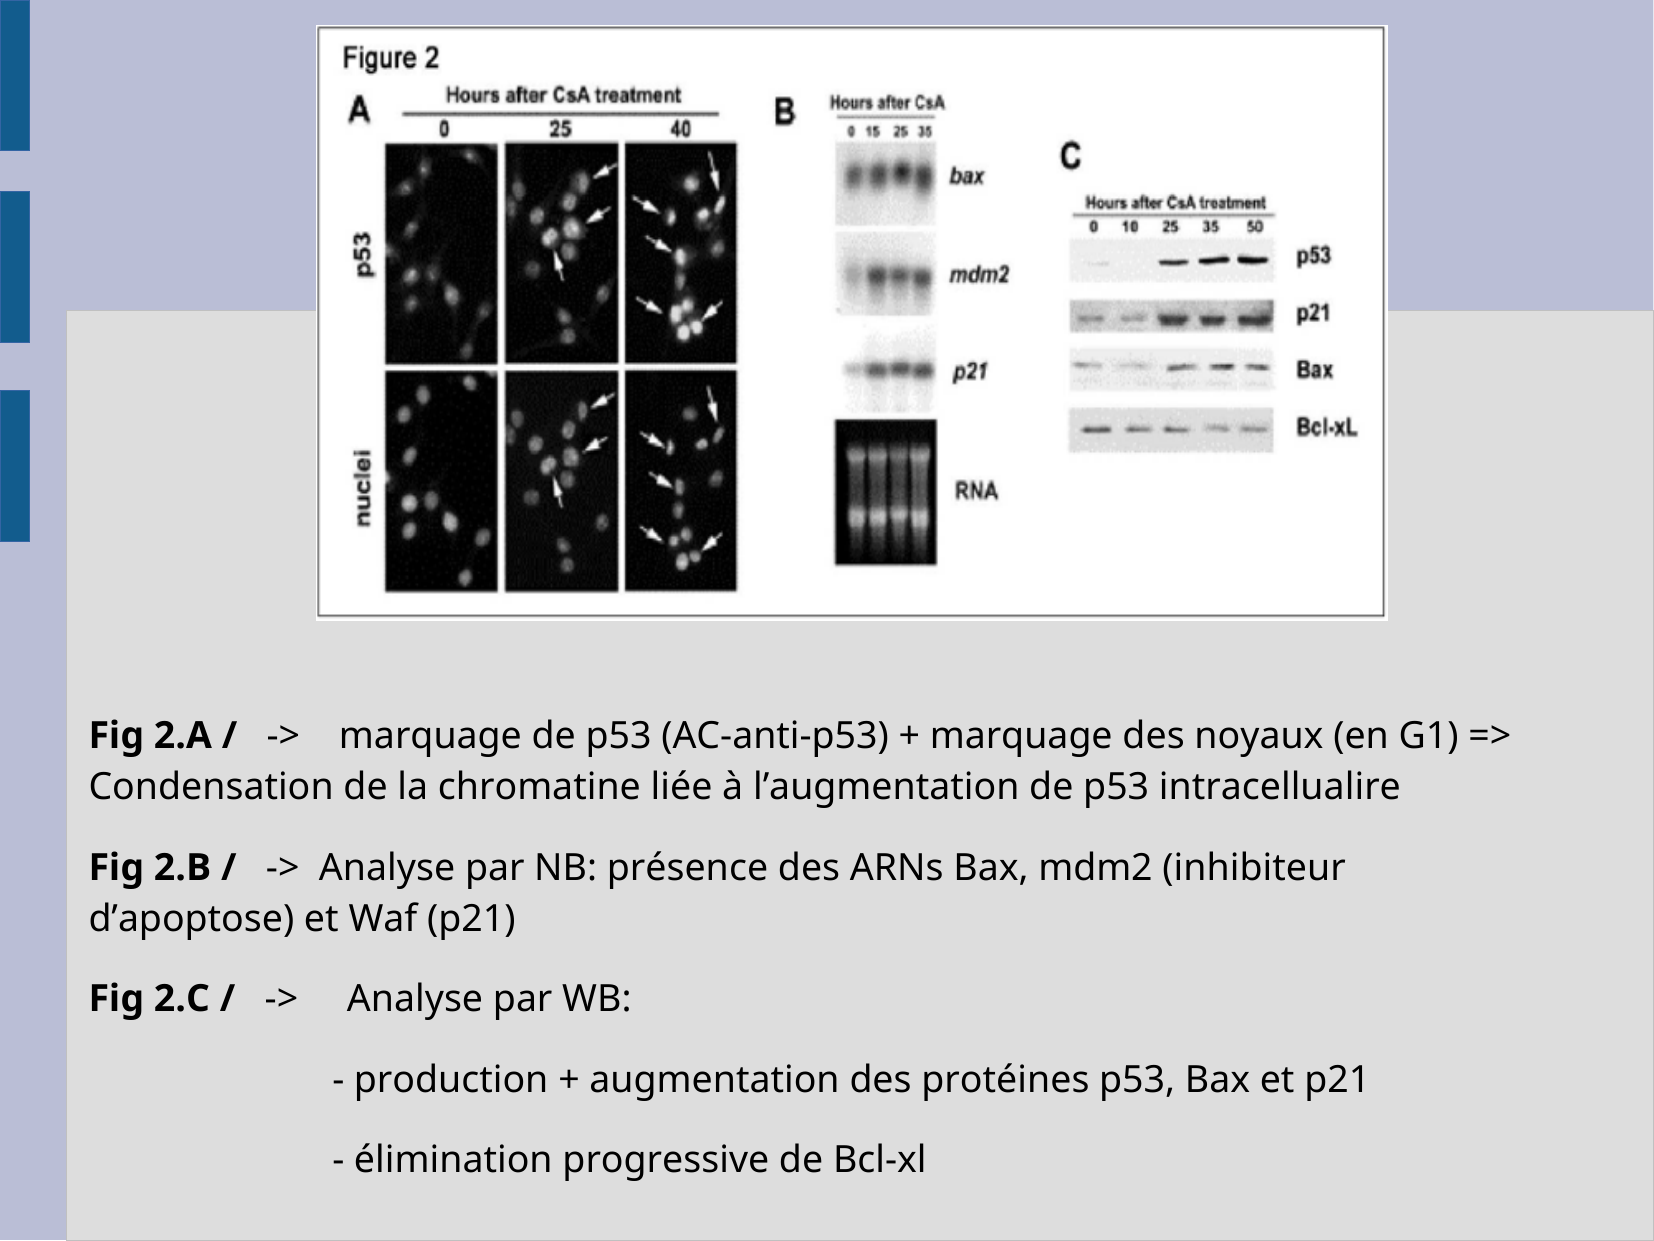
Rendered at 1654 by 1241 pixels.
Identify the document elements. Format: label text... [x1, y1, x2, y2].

picture [316, 25, 1388, 621]
list Fig 2.A / -> marquage de p53 (AC-anti-p53) + marquage des noyaux (en G1) => Condensation de la chromatine liée à l’augmentation de p53 intracellualire Fig 2.B / -> Analyse par NB: présence des ARNs Bax, mdm2 (inhibiteur d’apoptose) et Waf (p21) Fig 2.C / -> Analyse par WB: - production + augmentation des protéines p53, Bax et p21 - élimination progressive de Bcl-xl [88, 708, 1534, 1181]
